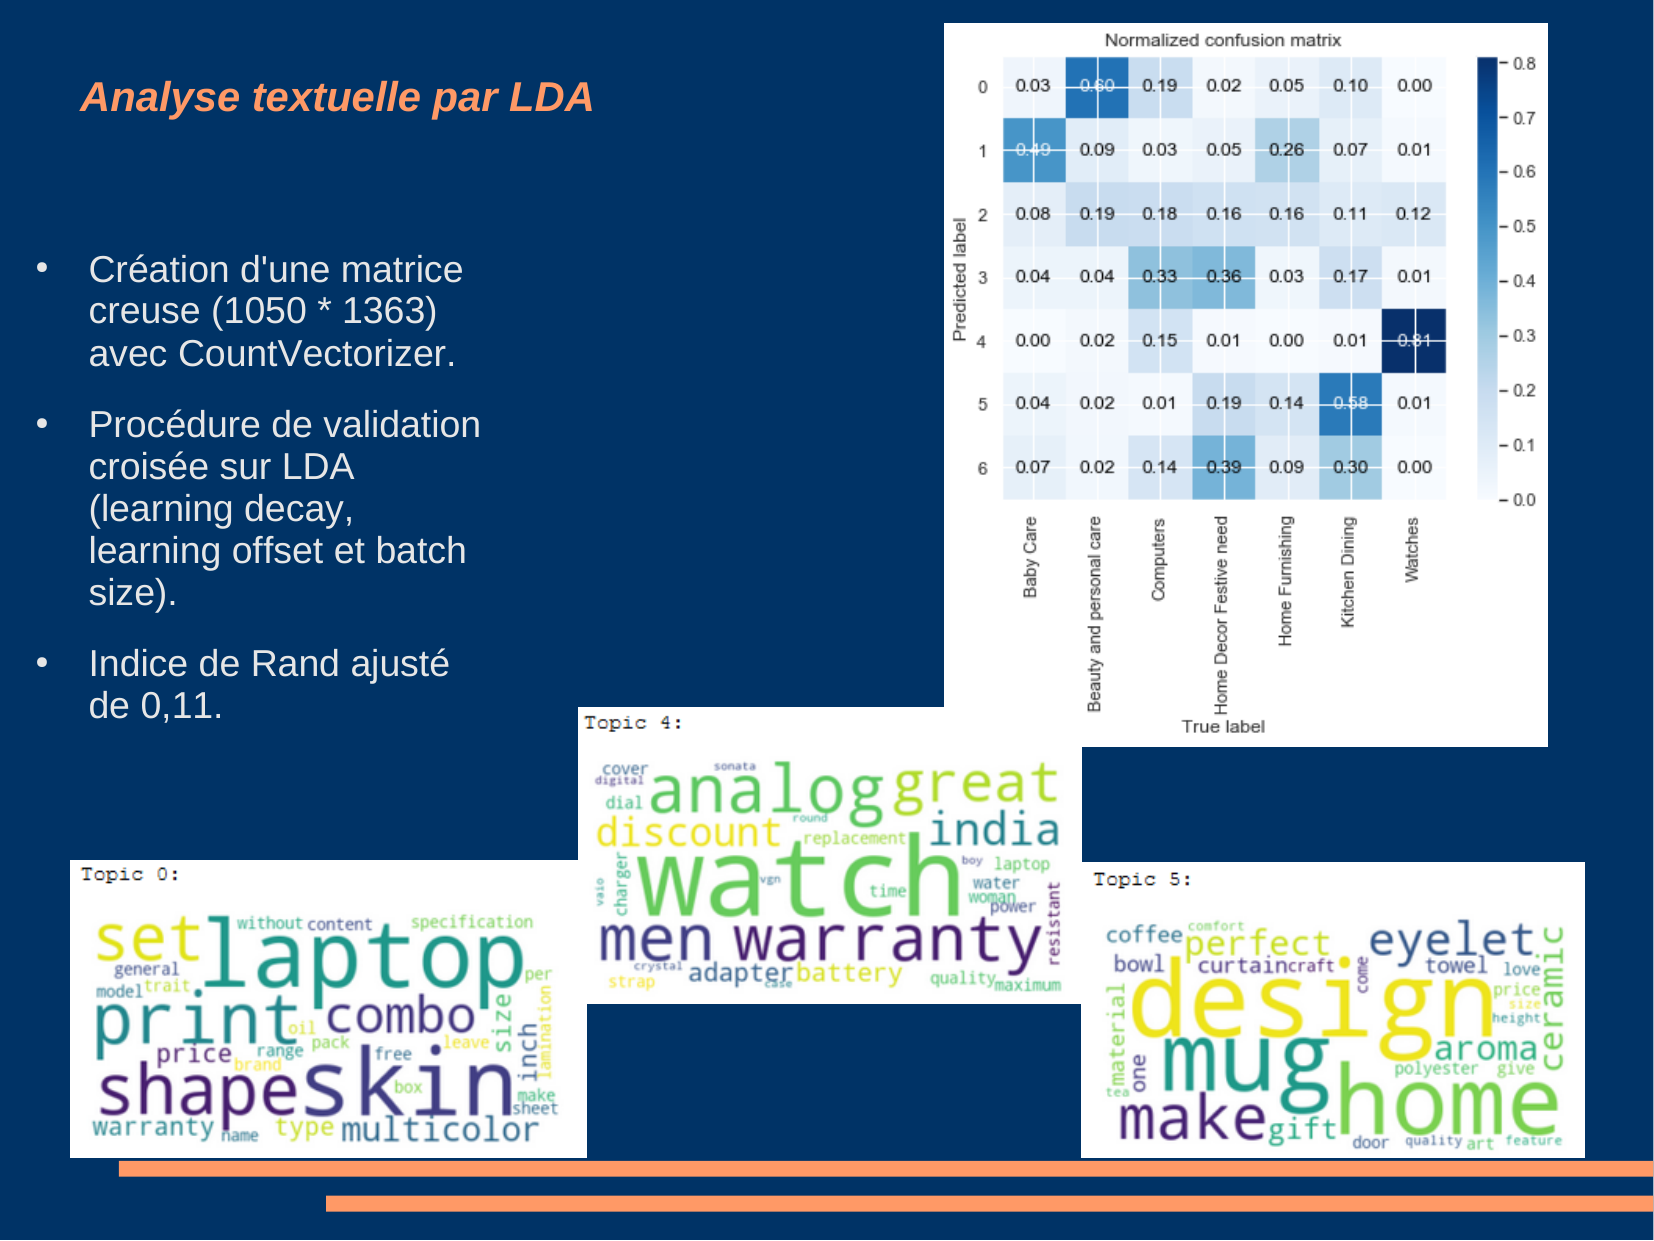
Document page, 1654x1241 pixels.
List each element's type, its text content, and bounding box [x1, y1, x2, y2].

list Création d'une matrice creuse (1050 * 1363) avec CountVectorizer. Procédure de validation croisée sur LDA (learning decay, learning offset et batch size). Indice de Rand ajusté de 0,11. [17, 248, 497, 859]
title Analyse textuelle par LDA [80, 22, 1493, 171]
picture [70, 23, 1585, 1158]
